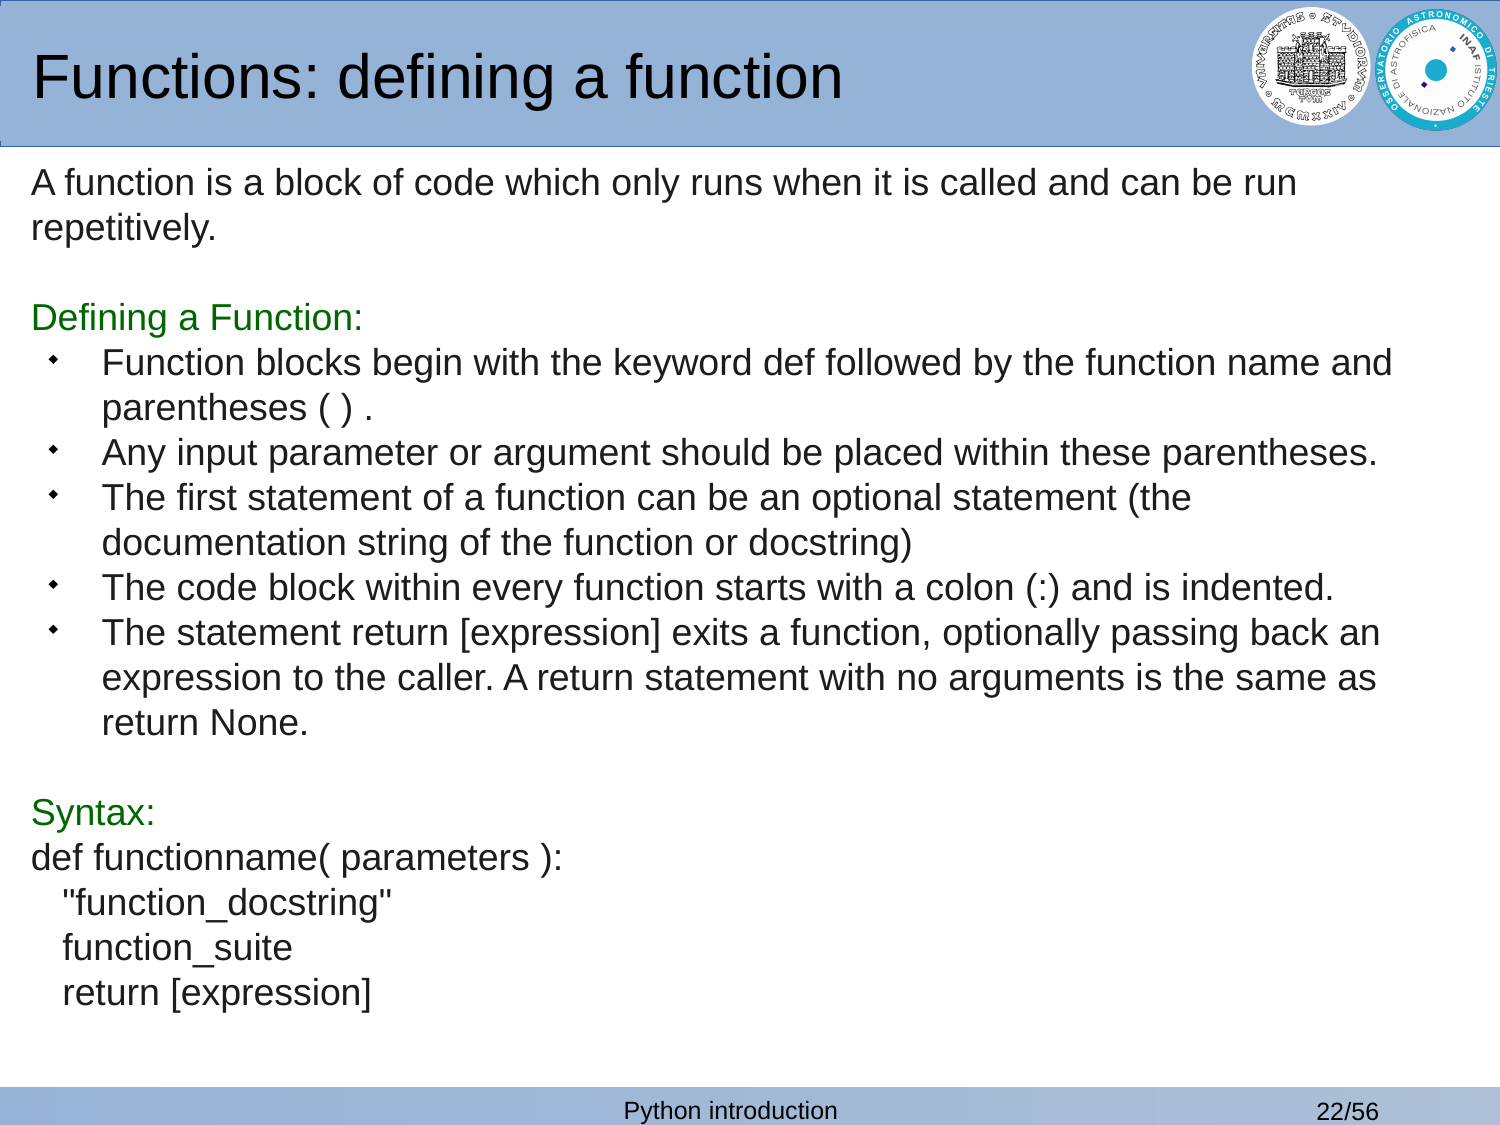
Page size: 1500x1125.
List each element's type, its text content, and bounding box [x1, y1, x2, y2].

text_box Functions: defining a function [0, 5, 1243, 141]
picture [1252, 0, 1500, 156]
list A function is a block of code which only runs when it is called and can be run repetitively. Defining a Function: Function blocks begin with the keyword def followed by the function name and parentheses ( ) . Any input parameter or argument should be placed within these parentheses. The first statement of a function can be an optional statement (the documentation string of the function or docstring) The code block within every function starts with a colon (:) and is indented. The statement return [expression] exits a function, optionally passing back an expression to the caller. A return statement with no arguments is the same as return None. Syntax: def functionname( parameters ): "function_docstring" function_suite return [expression] [16, 150, 1462, 1065]
